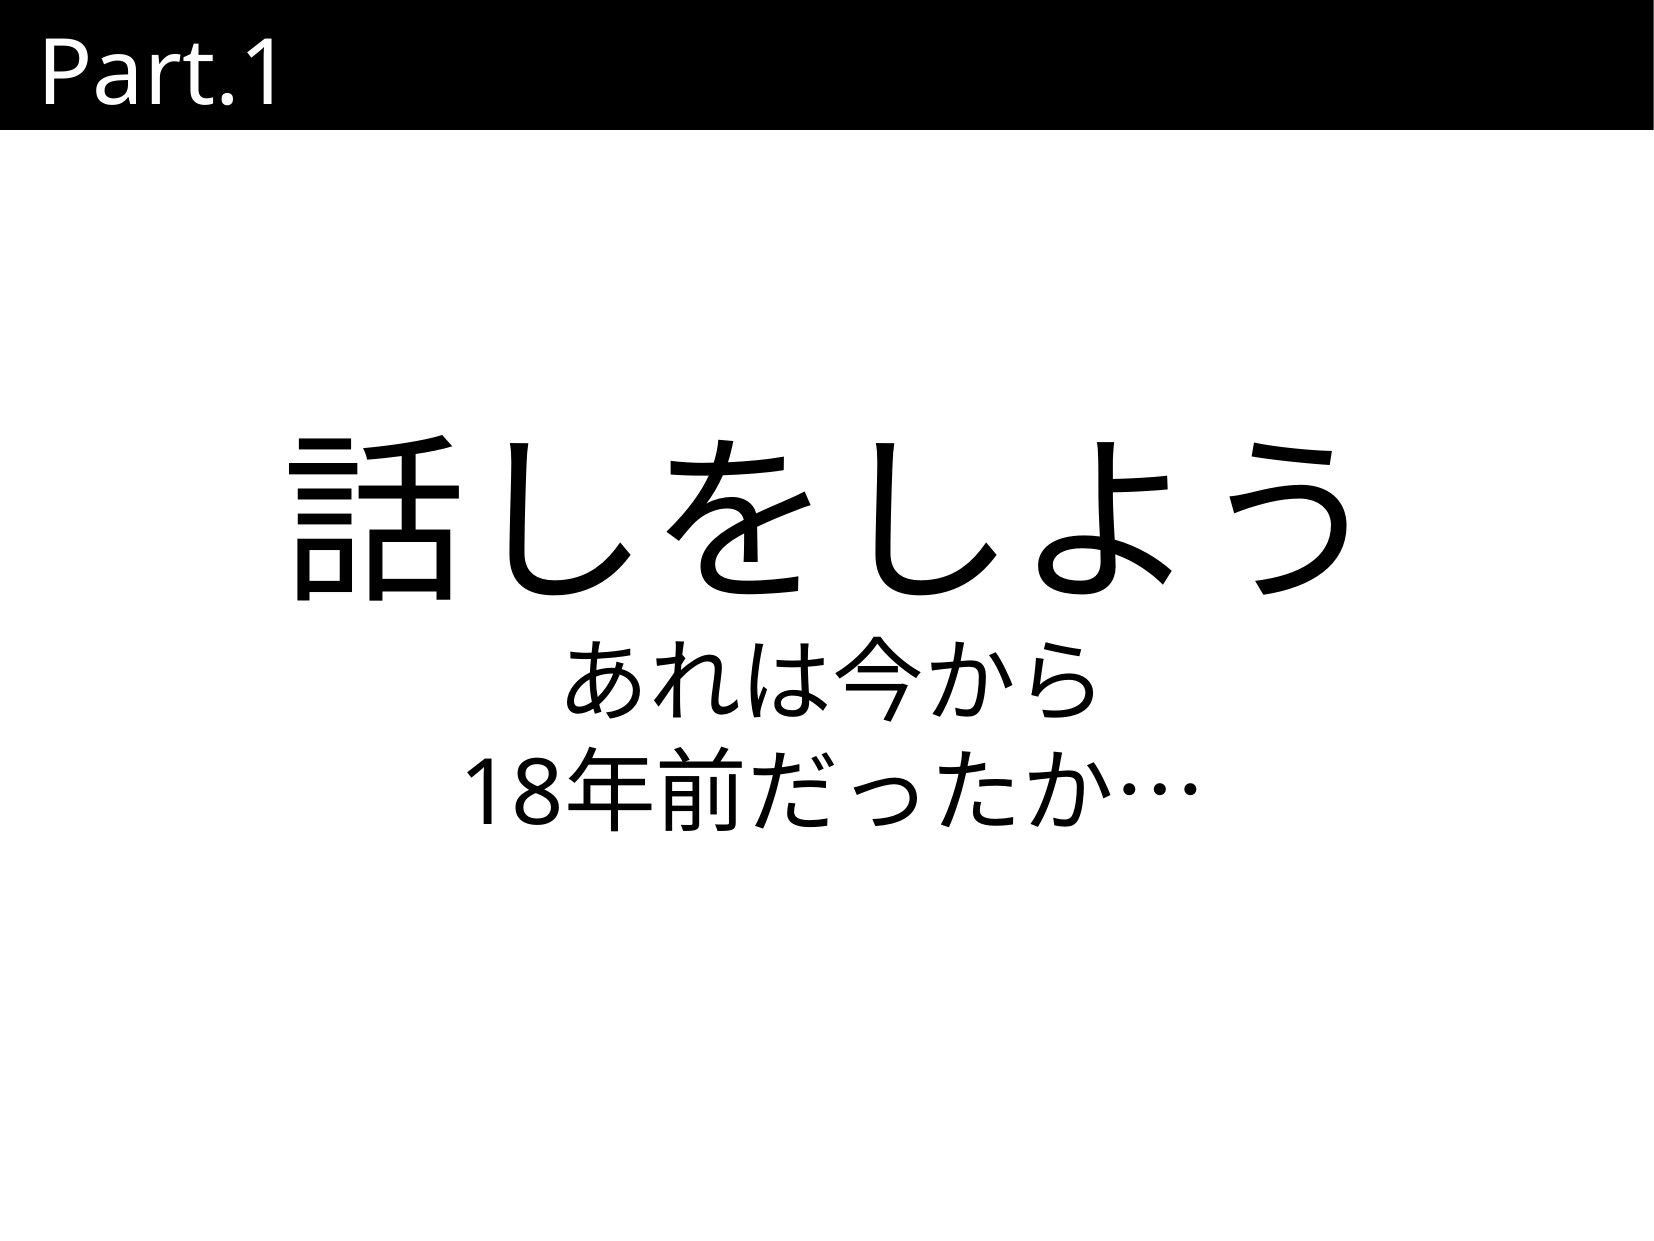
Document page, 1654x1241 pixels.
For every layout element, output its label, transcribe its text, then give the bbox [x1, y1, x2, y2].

subtitle 話しをしよう あれは今から 18年前だったか… [76, 141, 1589, 1105]
title Part.1 [22, 2, 1653, 133]
